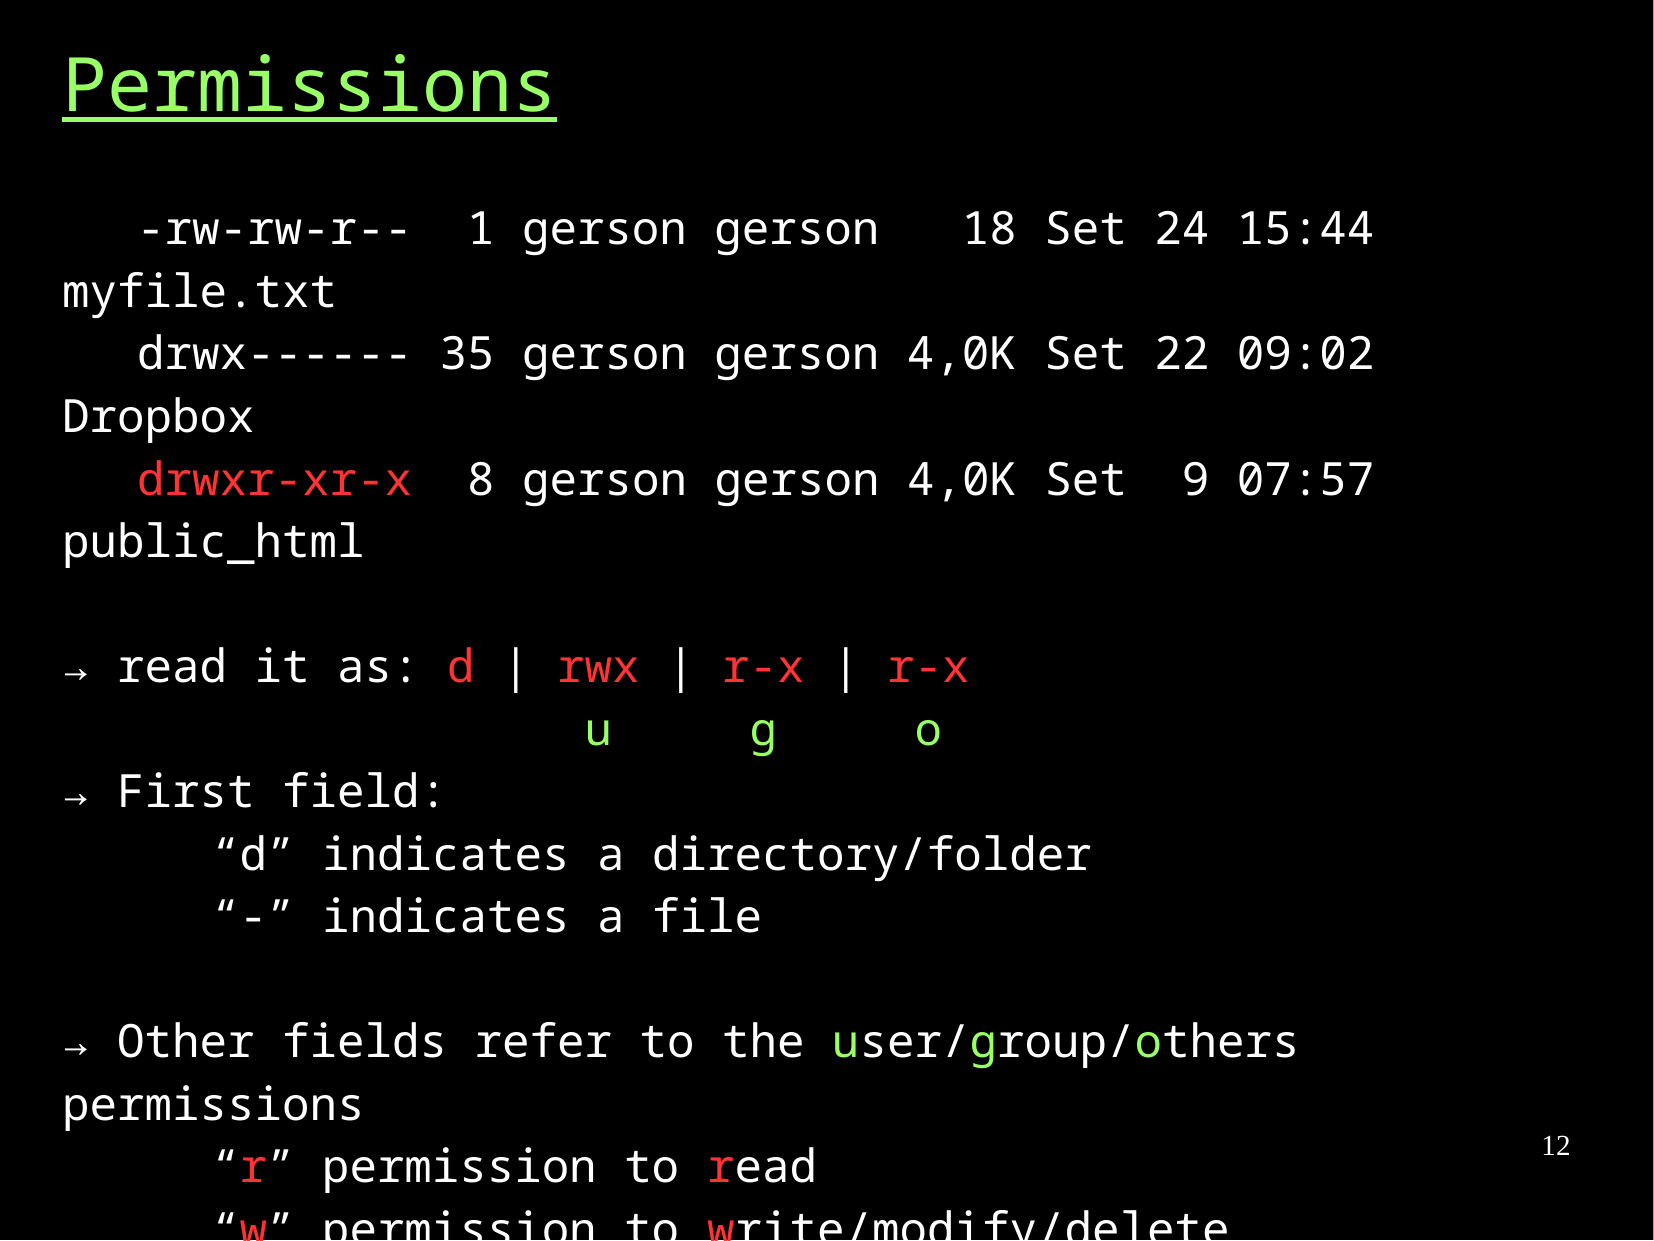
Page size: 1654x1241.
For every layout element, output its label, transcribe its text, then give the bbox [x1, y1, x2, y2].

text_box Permissions -rw-rw-r-- 1 gerson gerson 18 Set 24 15:44 myfile.txt drwx------ 35 gerson gerson 4,0K Set 22 09:02 Dropbox drwxr-xr-x 8 gerson gerson 4,0K Set 9 07:57 public_html → read it as: d | rwx | r-x | r-x u g o → First field: “d” indicates a directory/folder “-” indicates a file → Other fields refer to the user/group/others permissions “r” permission to read “w” permission to write/modify/delete “x” permission to run (exec) → Changing permissions $ chmod go-rw myfile.txt ← removes(–) rw from g and o → Changing the ownership $ chown root:gerson myfile.txt ← owner=root, group=gerson [47, 23, 1607, 1212]
